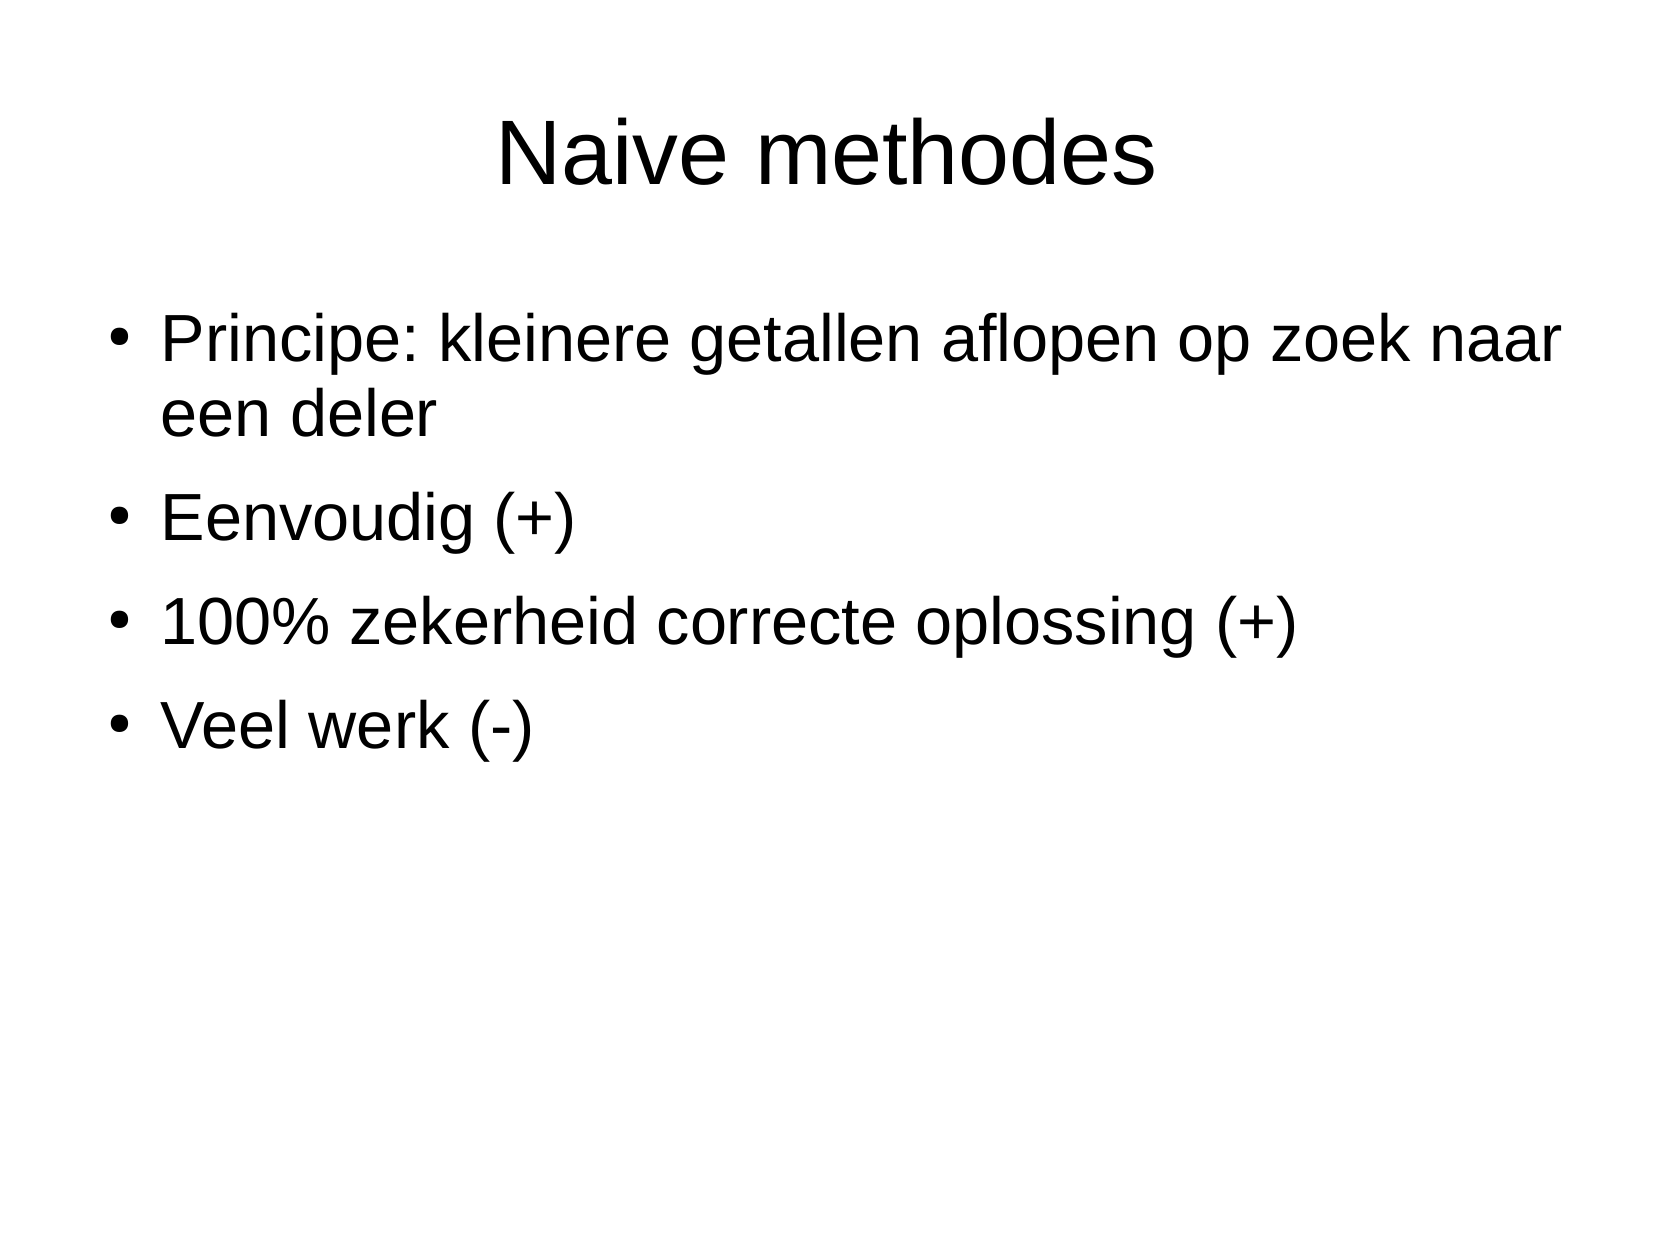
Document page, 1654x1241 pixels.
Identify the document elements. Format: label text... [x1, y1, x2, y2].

list Principe: kleinere getallen aflopen op zoek naar een deler Eenvoudig (+) 100% zekerheid correcte oplossing (+) Veel werk (-) [90, 300, 1579, 1021]
title Naive methodes [82, 49, 1571, 257]
